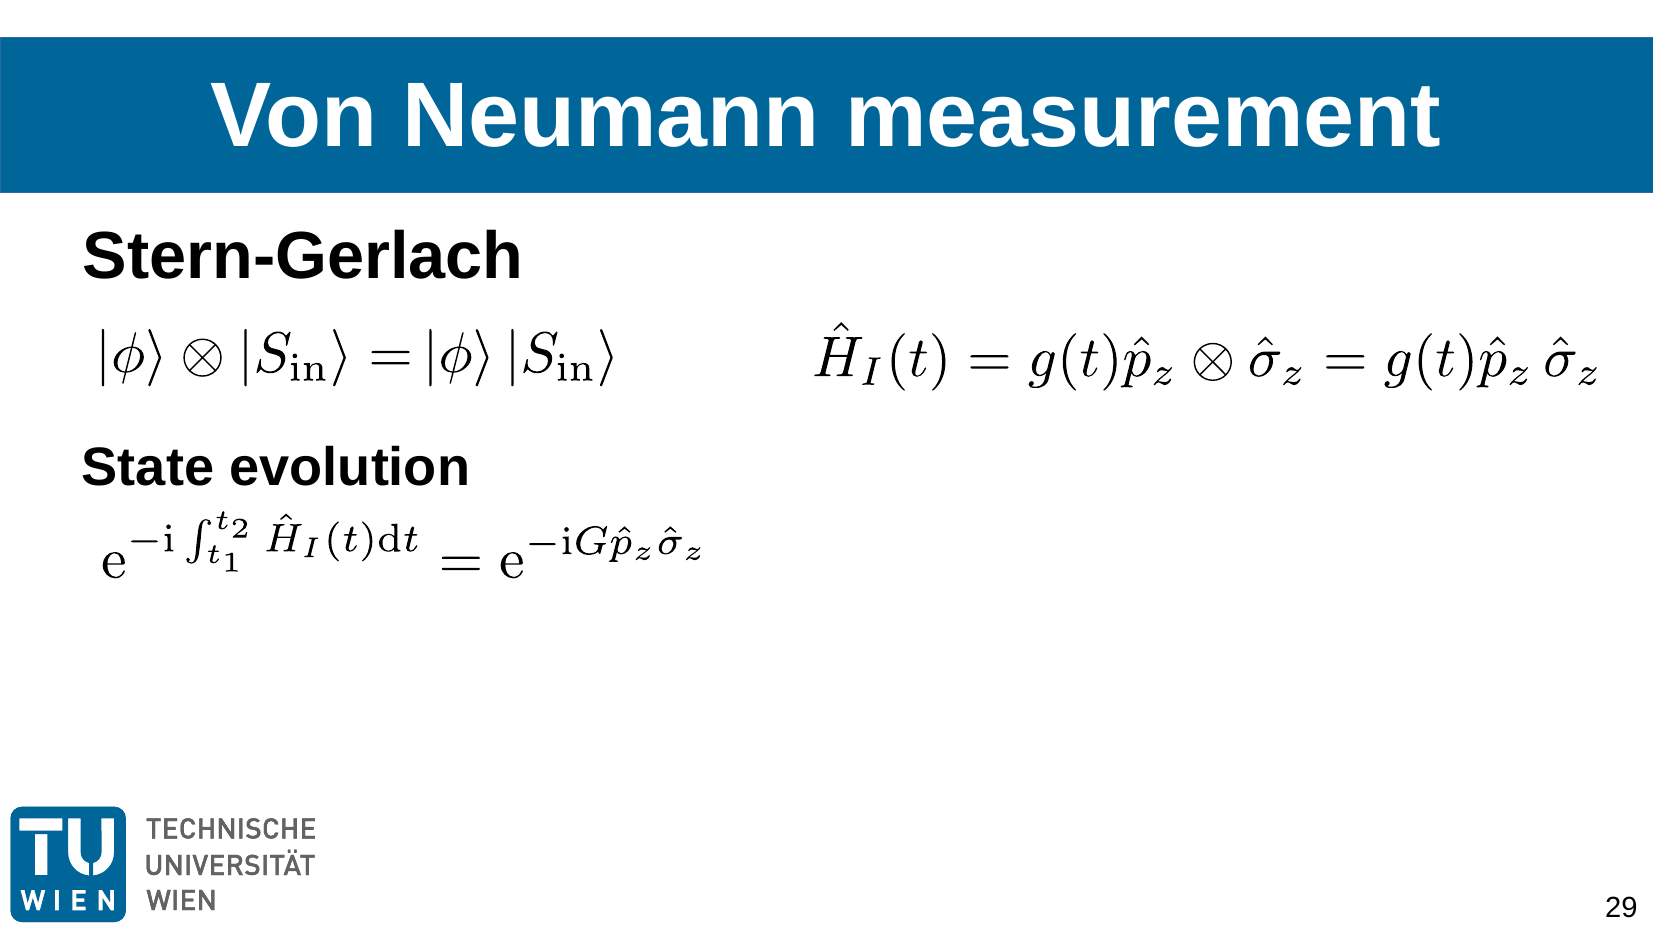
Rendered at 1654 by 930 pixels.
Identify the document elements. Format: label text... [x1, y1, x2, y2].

picture [87, 324, 630, 390]
picture [84, 519, 715, 591]
list Stern-Gerlach [82, 217, 1571, 301]
picture [808, 315, 1604, 405]
list State evolution [81, 436, 1570, 519]
title Von Neumann measurement [0, 37, 1653, 193]
